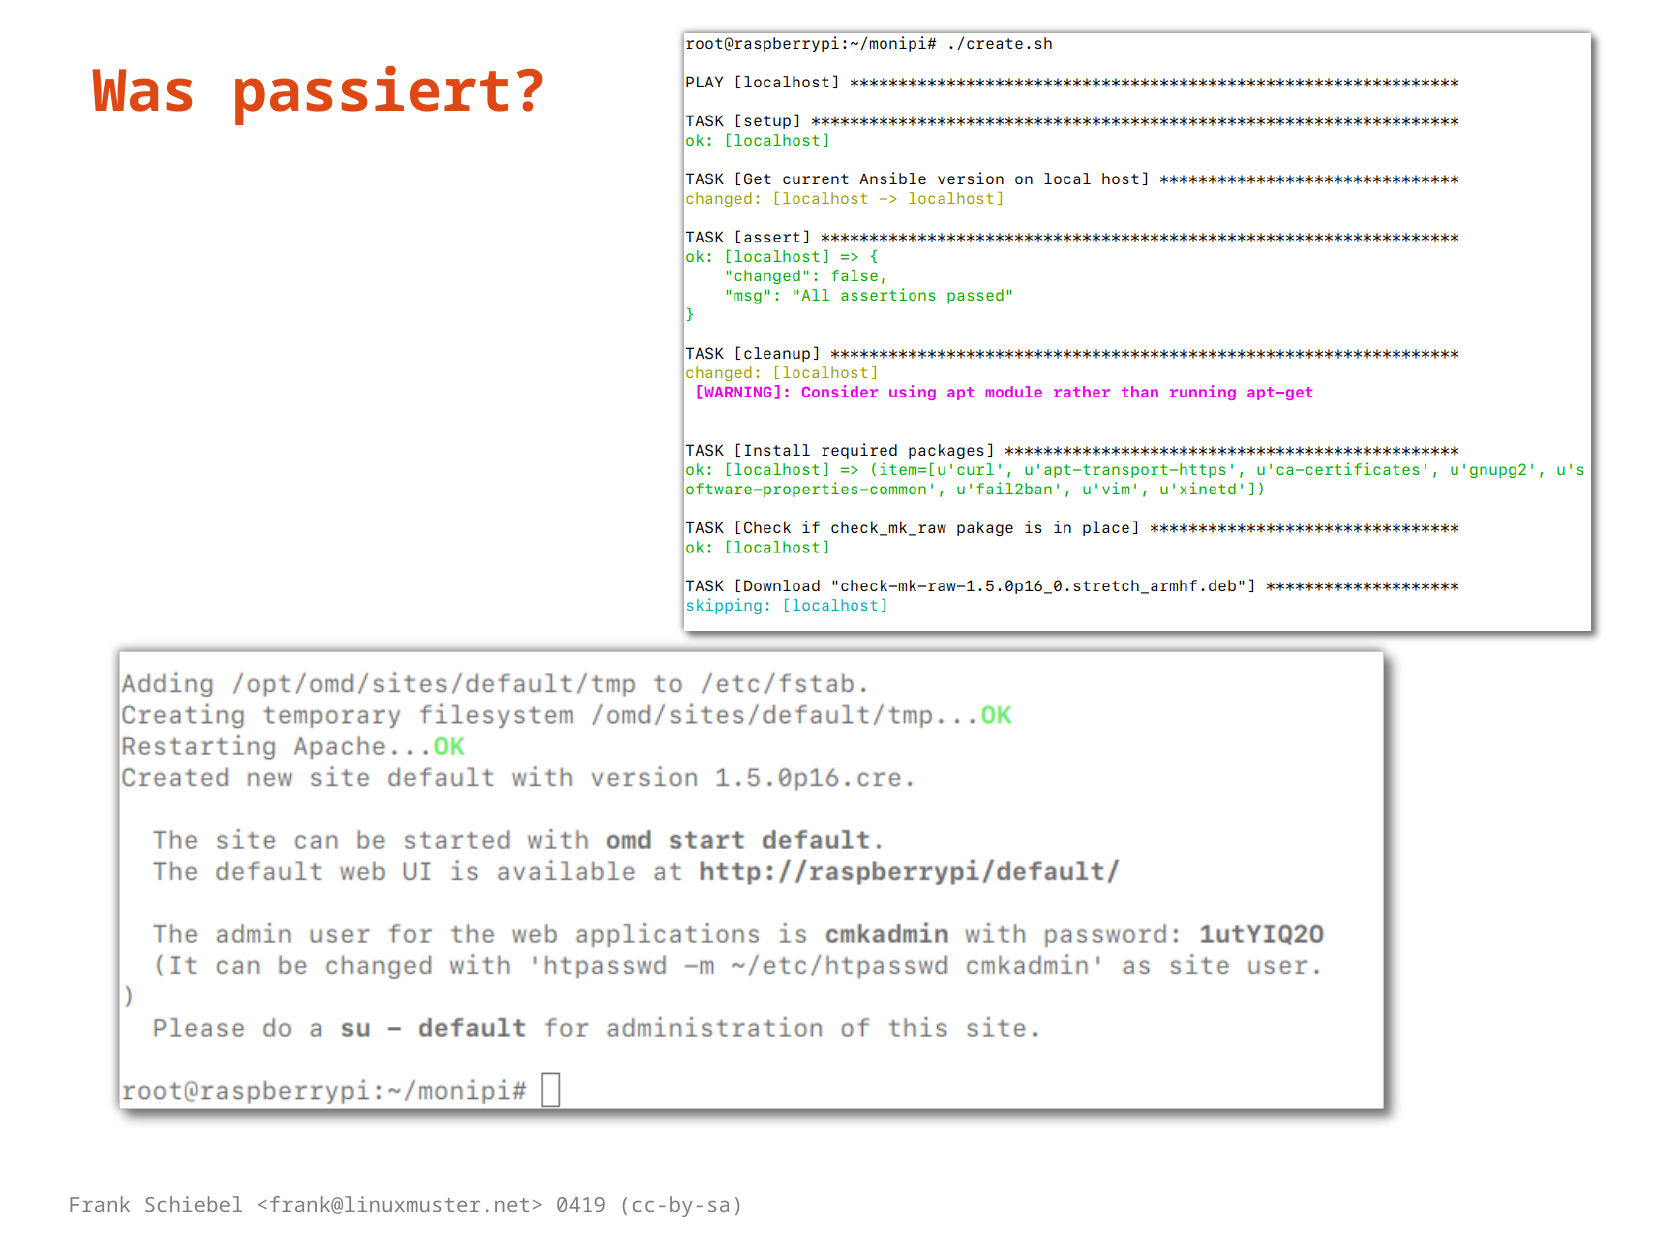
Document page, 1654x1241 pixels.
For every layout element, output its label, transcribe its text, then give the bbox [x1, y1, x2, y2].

picture [104, 23, 1606, 1134]
text_box Was passiert? [78, 42, 674, 118]
